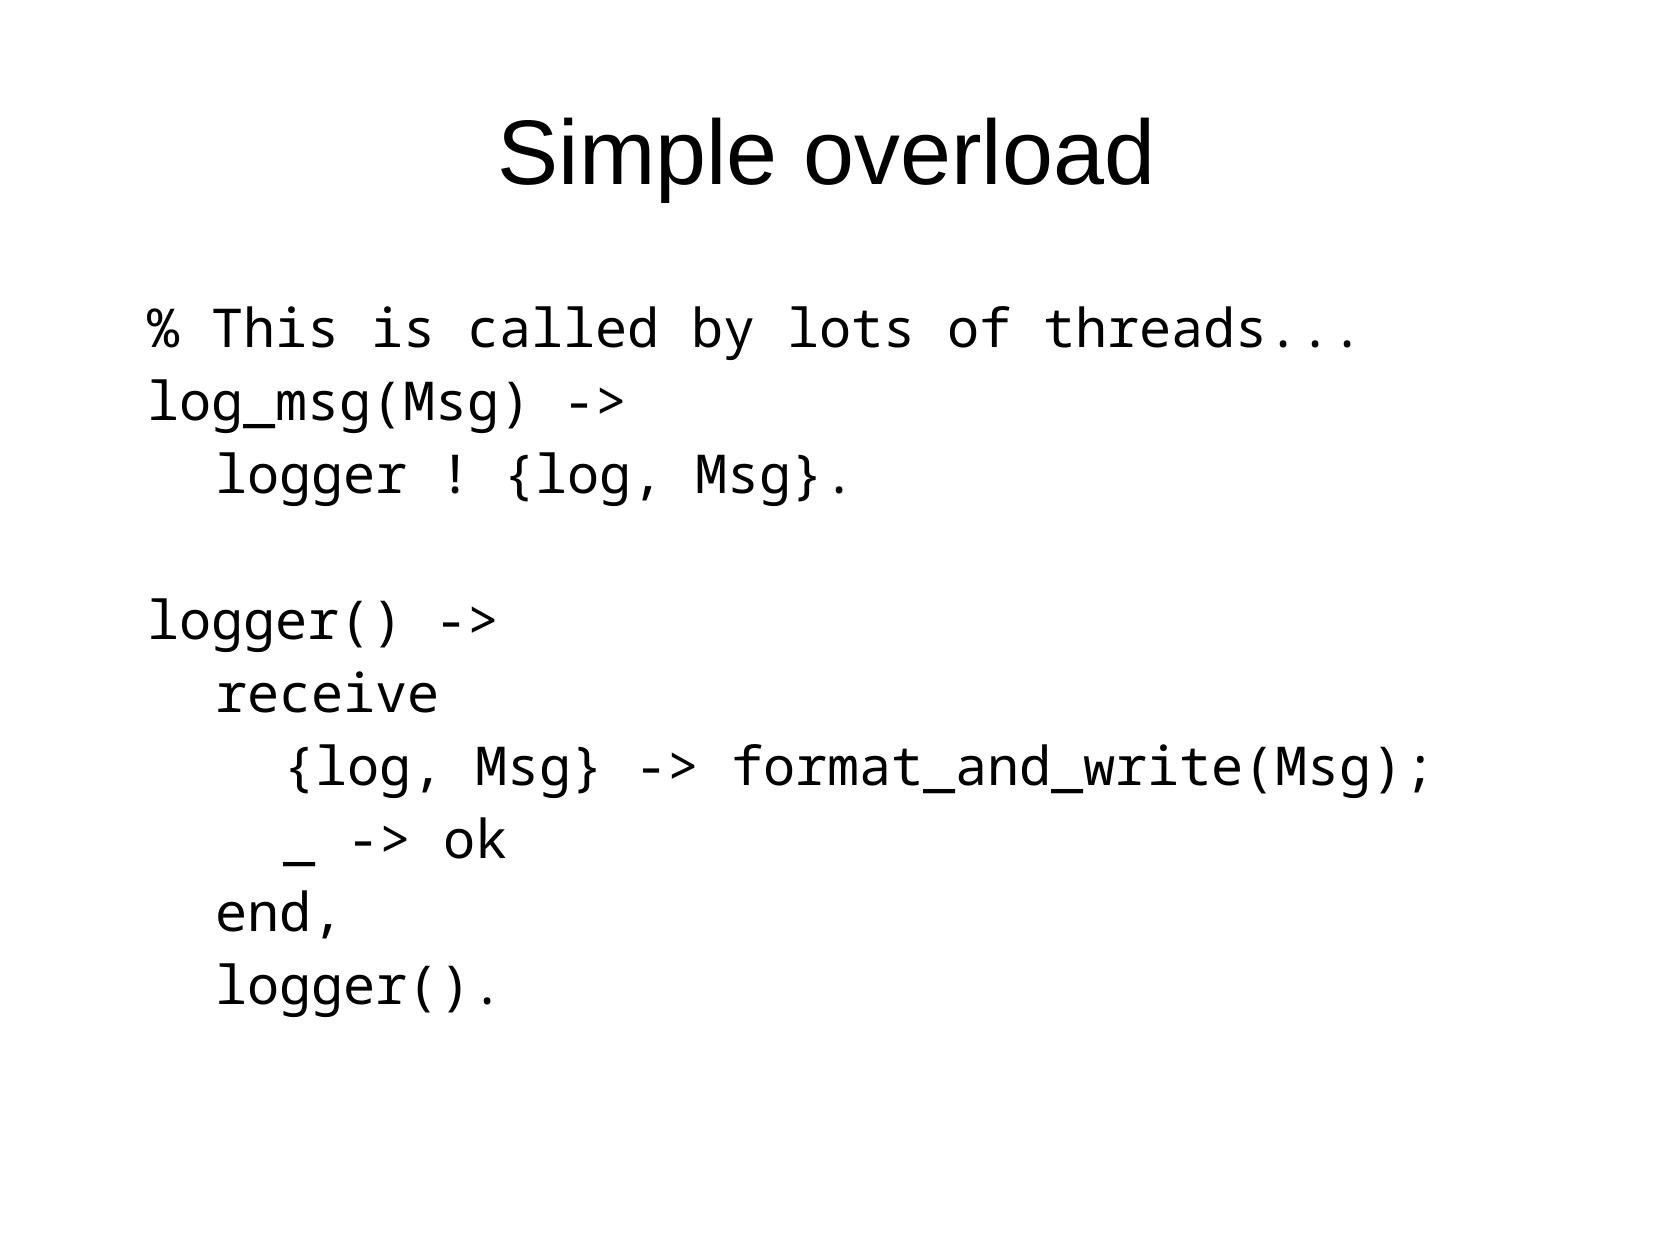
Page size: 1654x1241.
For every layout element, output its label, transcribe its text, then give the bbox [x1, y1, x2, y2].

title Simple overload [82, 49, 1571, 257]
list % This is called by lots of threads... log_msg(Msg) -> logger ! {log, Msg}. logger() -> receive {log, Msg} -> format_and_write(Msg); _ -> ok end, logger(). [82, 290, 1571, 1109]
